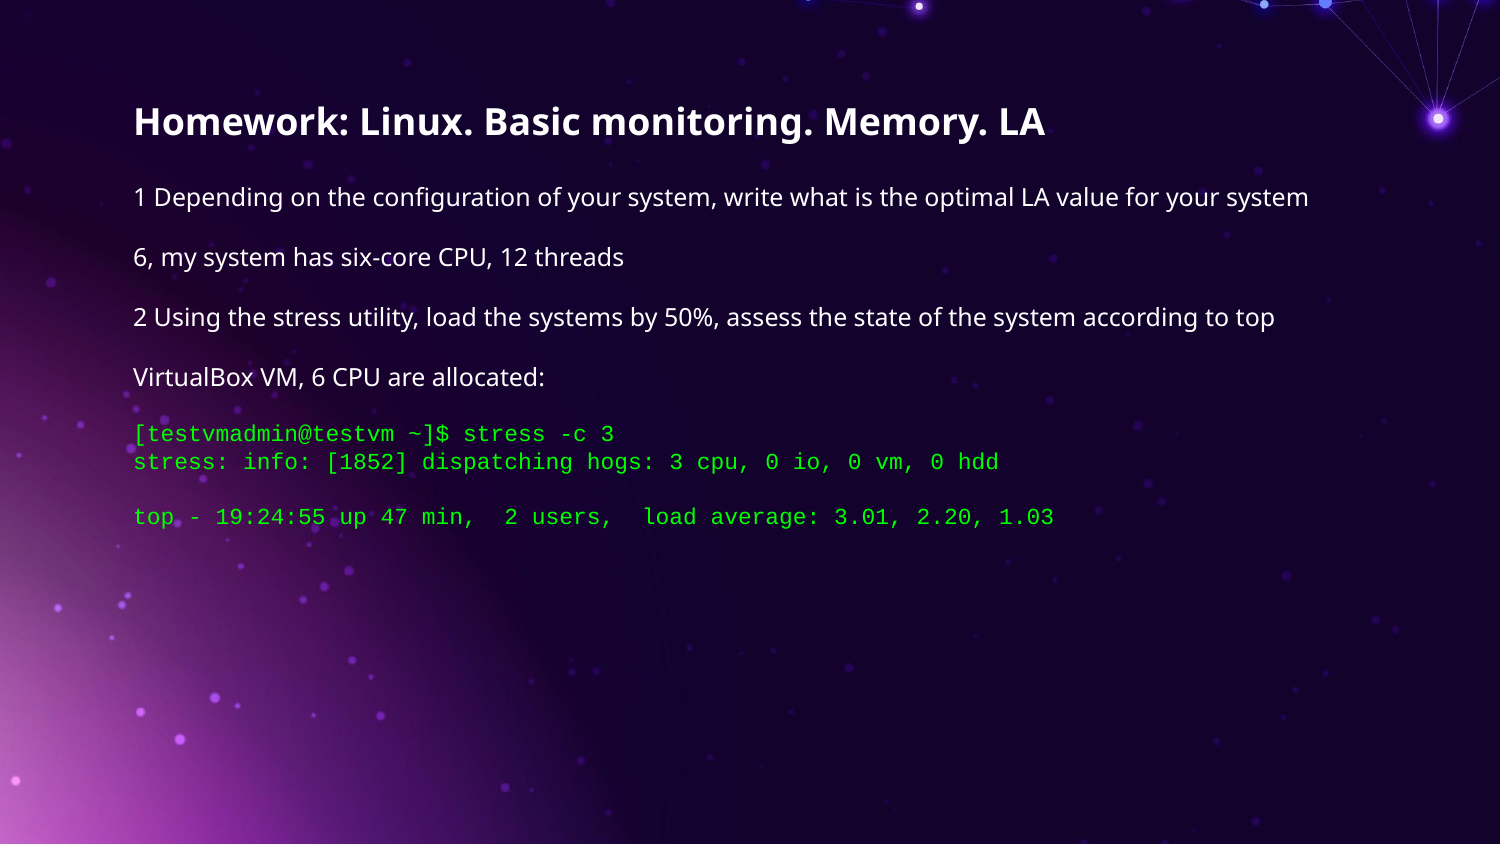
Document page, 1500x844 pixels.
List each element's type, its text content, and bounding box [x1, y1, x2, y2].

title Homework: Linux. Basic monitoring. Memory. LA [118, 72, 1382, 166]
list 1 Depending on the configuration of your system, write what is the optimal LA value for your system 6, my system has six-core CPU, 12 threads 2 Using the stress utility, load the systems by 50%, assess the state of the system according to top VirtualBox VM, 6 CPU are allocated: [testvmadmin@testvm ~]$ stress -c 3 stress: info: [1852] dispatching hogs: 3 cpu, 0 io, 0 vm, 0 hdd top - 19:24:55 up 47 min, 2 users, load average: 3.01, 2.20, 1.03 [118, 166, 1382, 788]
picture [0, 0, 1500, 844]
